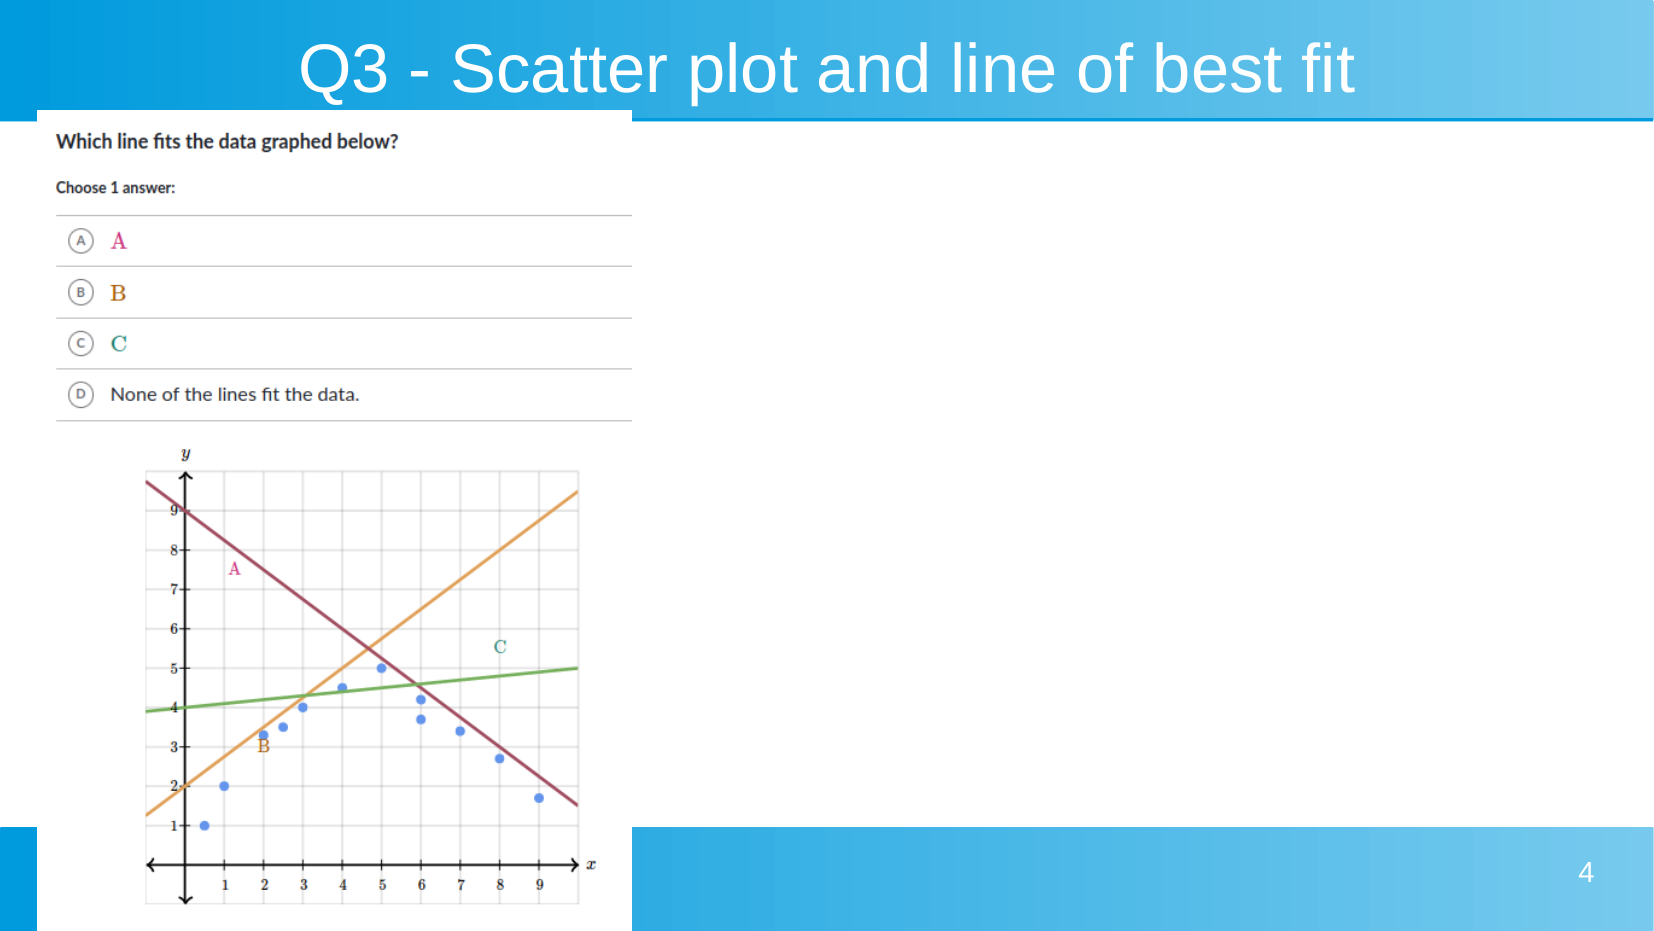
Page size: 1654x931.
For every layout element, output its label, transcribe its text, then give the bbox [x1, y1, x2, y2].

title Q3 - Scatter plot and line of best fit [59, 29, 1595, 108]
picture [37, 110, 632, 931]
